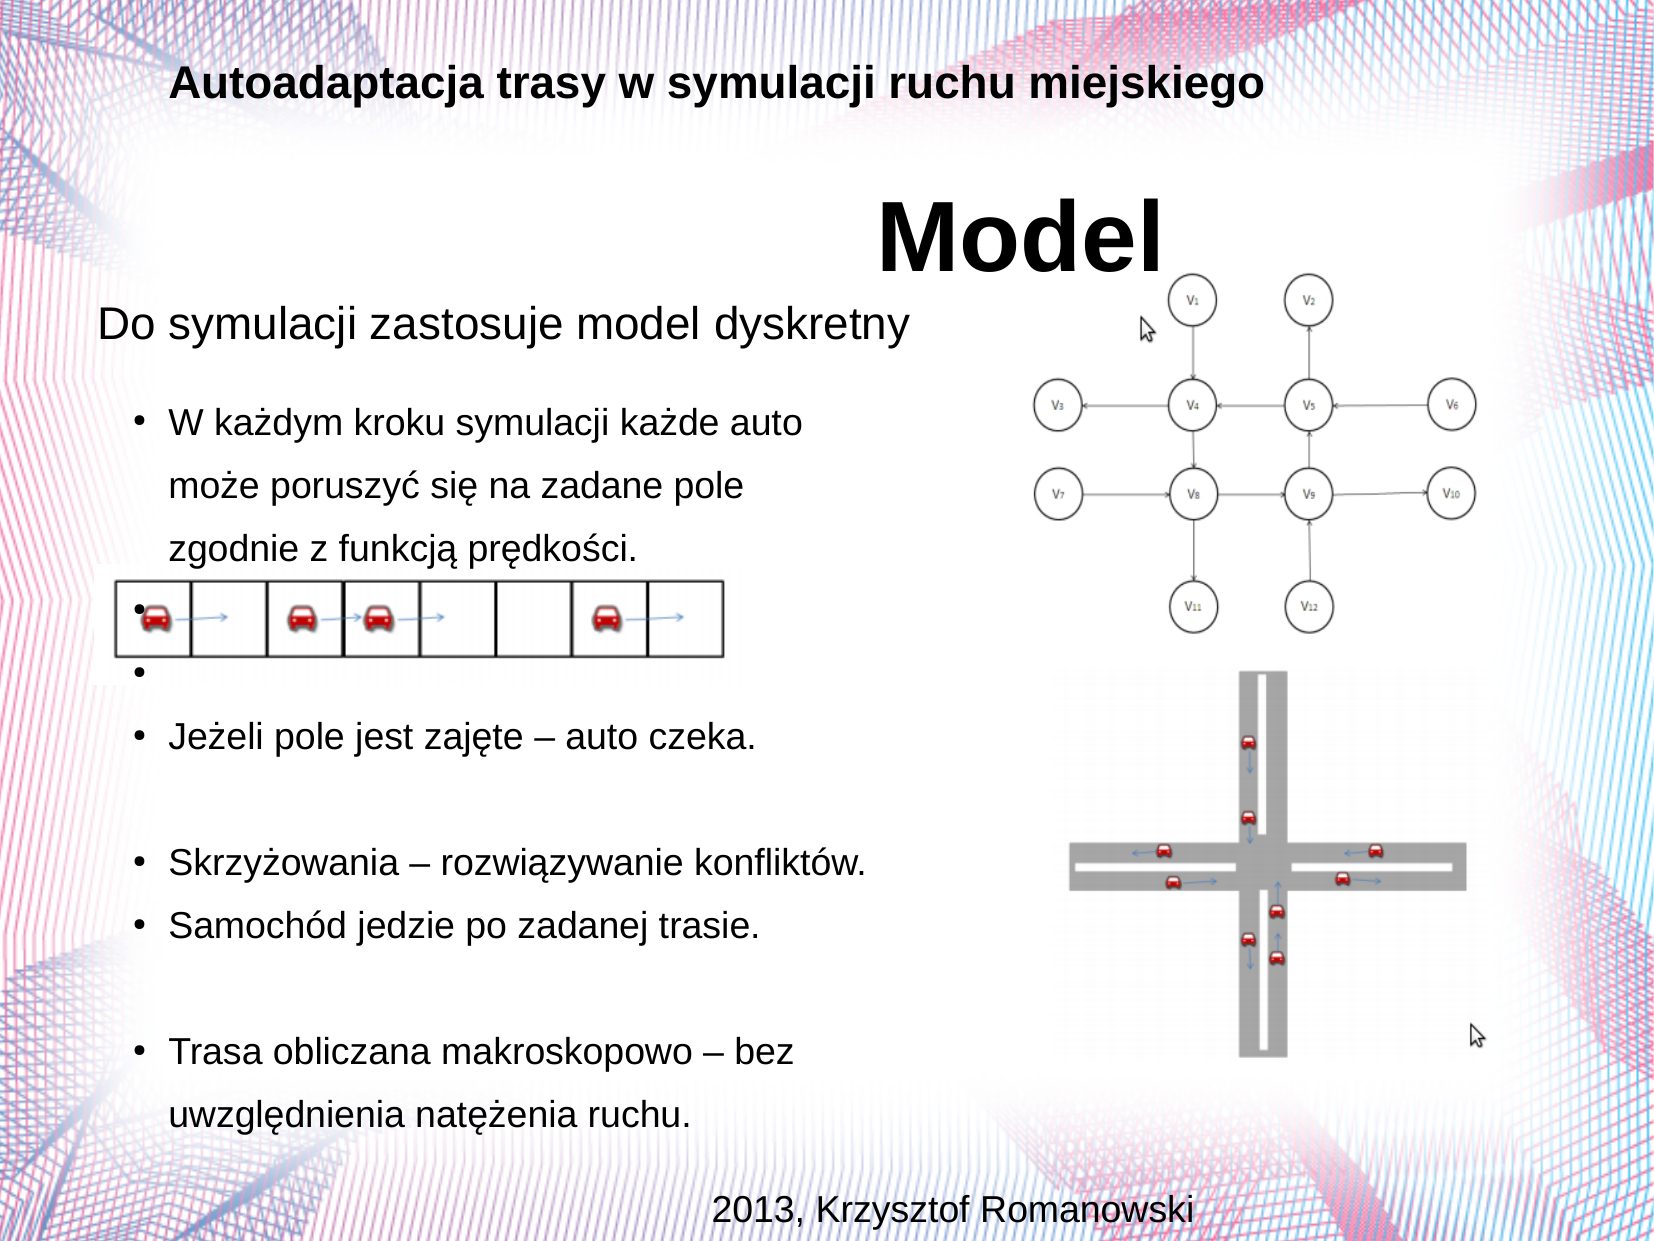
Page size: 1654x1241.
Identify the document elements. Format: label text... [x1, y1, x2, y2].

picture [0, 0, 1654, 1241]
text_box Model [862, 118, 1642, 245]
text_box Autoadaptacja trasy w symulacji ruchu miejskiego [153, 23, 1560, 90]
text_box Do symulacji zastosuje model dyskretny [82, 264, 1014, 331]
text_box W każdym kroku symulacji każde auto może poruszyć się na zadane pole zgodnie z funkcją prędkości. Jeżeli pole jest zajęte – auto czeka. Skrzyżowania – rozwiązywanie konfliktów. Samochód jedzie po zadanej trasie. Trasa obliczana makroskopowo – bez uwzględnienia natężenia ruchu. [118, 372, 898, 1123]
text_box 2013, Krzysztof Romanowski [696, 1159, 1276, 1217]
